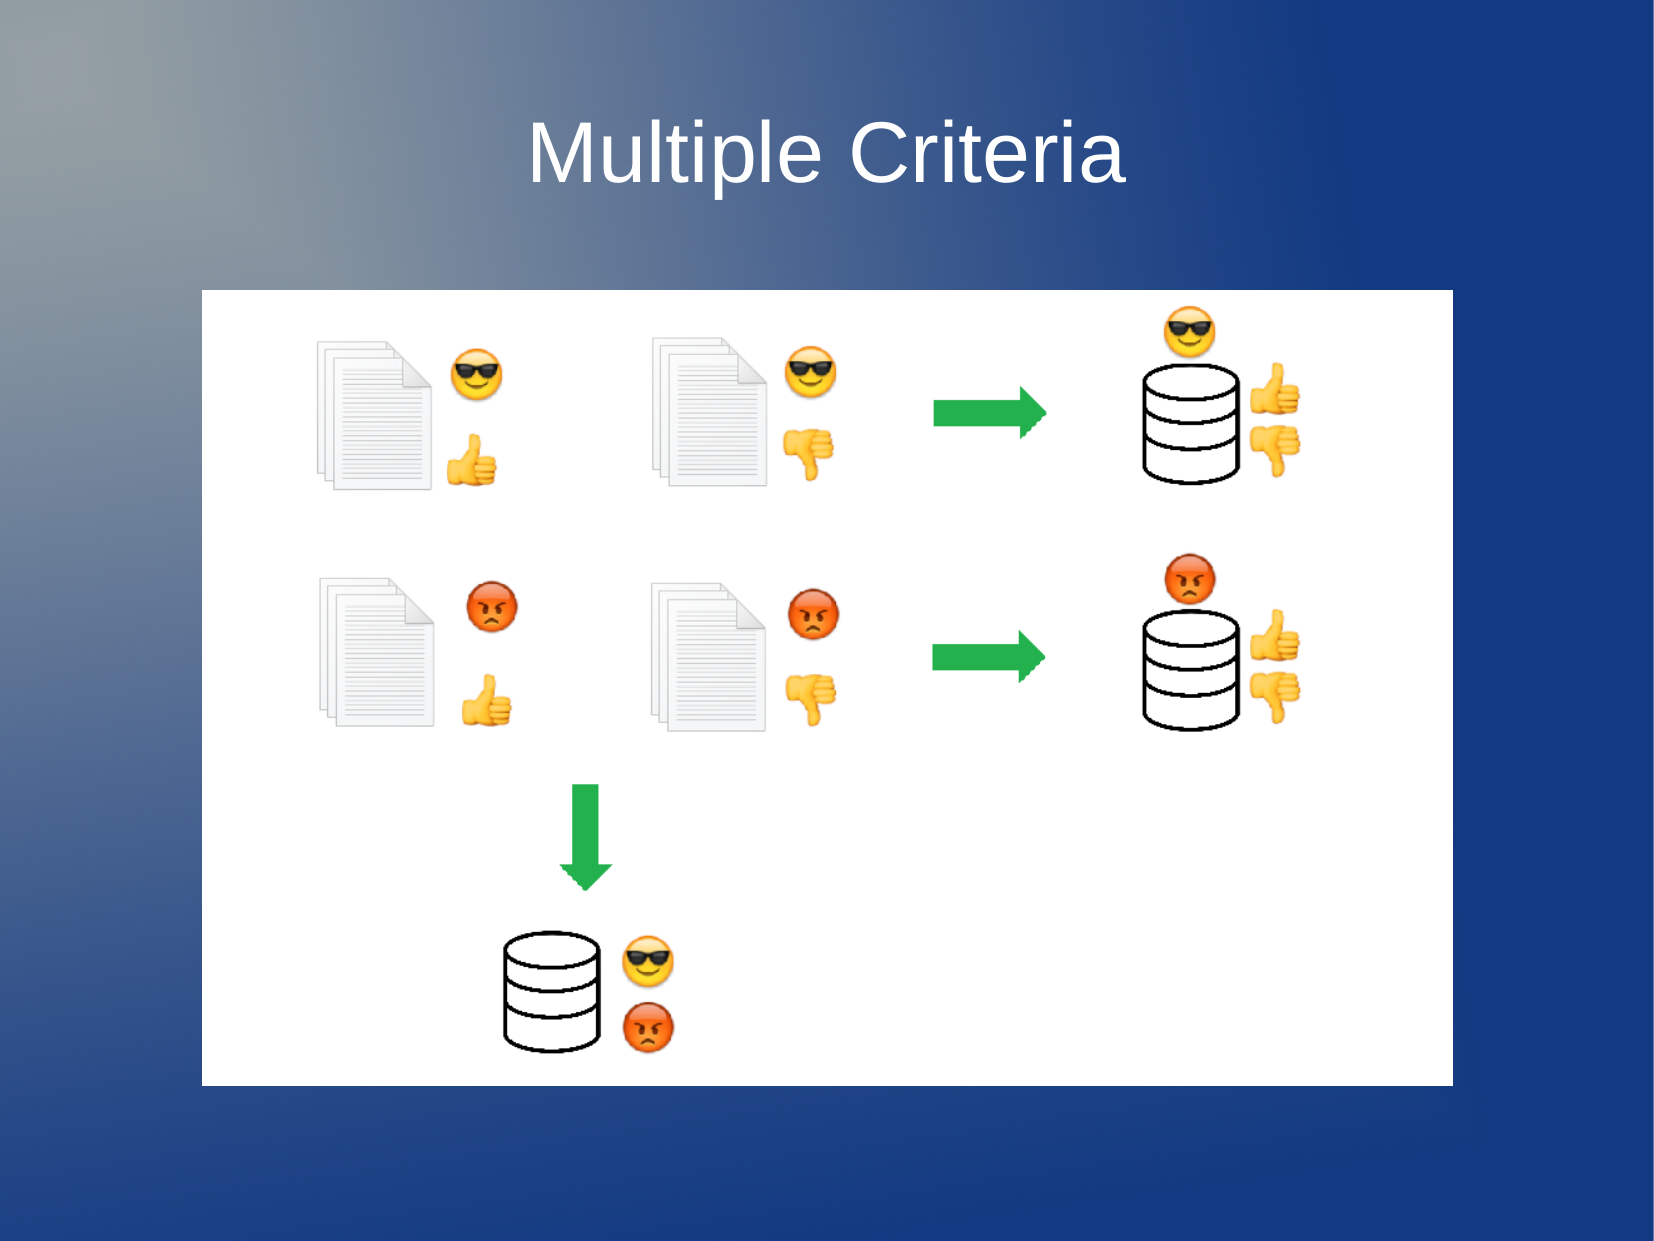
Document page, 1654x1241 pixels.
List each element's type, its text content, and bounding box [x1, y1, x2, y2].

title Multiple Criteria [82, 49, 1571, 257]
picture [0, 0, 1654, 1241]
